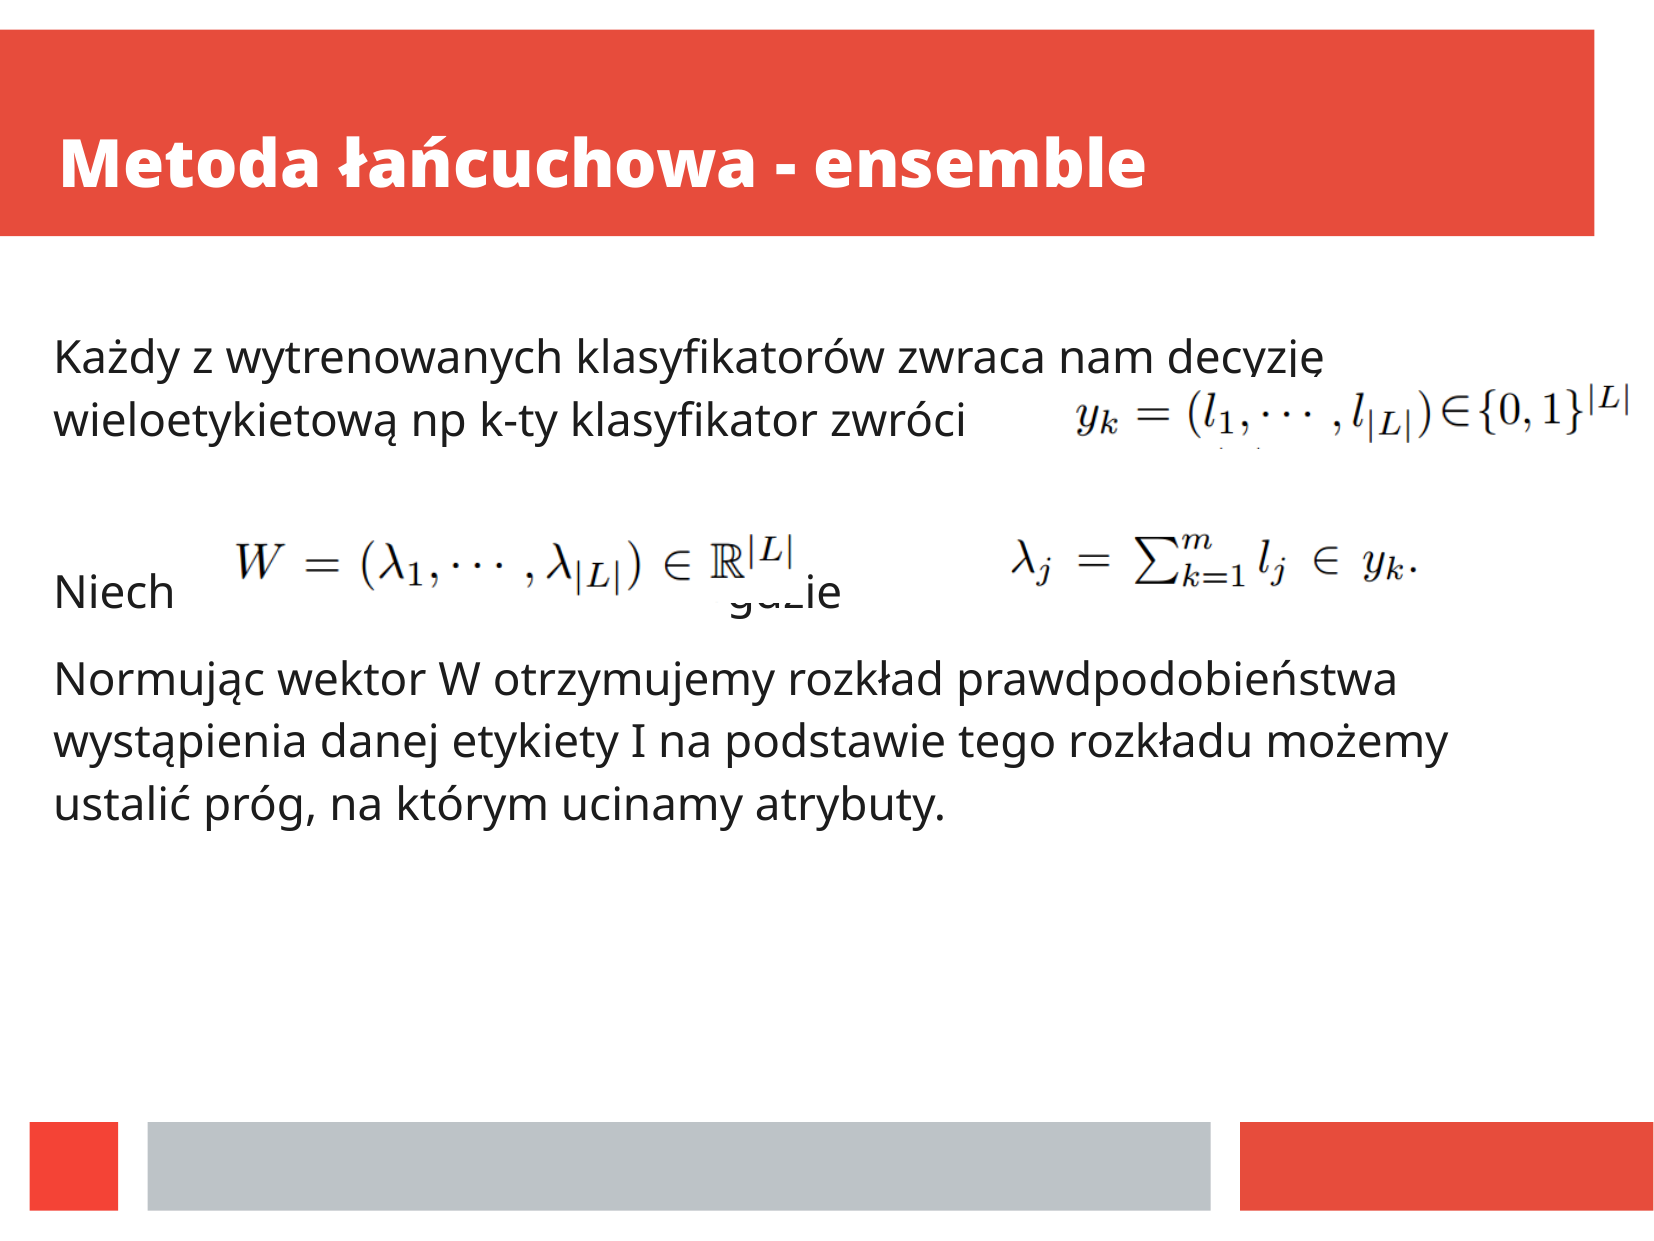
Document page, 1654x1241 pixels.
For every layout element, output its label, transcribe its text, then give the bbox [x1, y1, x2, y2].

list Każdy z wytrenowanych klasyfikatorów zwraca nam decyzję wieloetykietową np k-ty klasyfikator zwróci Niech gdzie Normując wektor W otrzymujemy rozkład prawdpodobieństwa wystąpienia danej etykiety I na podstawie tego rozkładu możemy ustalić próg, na którym ucinamy atrybuty. [53, 324, 1560, 1093]
picture [1003, 530, 1418, 591]
picture [1074, 370, 1630, 449]
picture [228, 528, 804, 603]
title Metoda łańcuchowa - ensemble [59, 59, 1595, 207]
